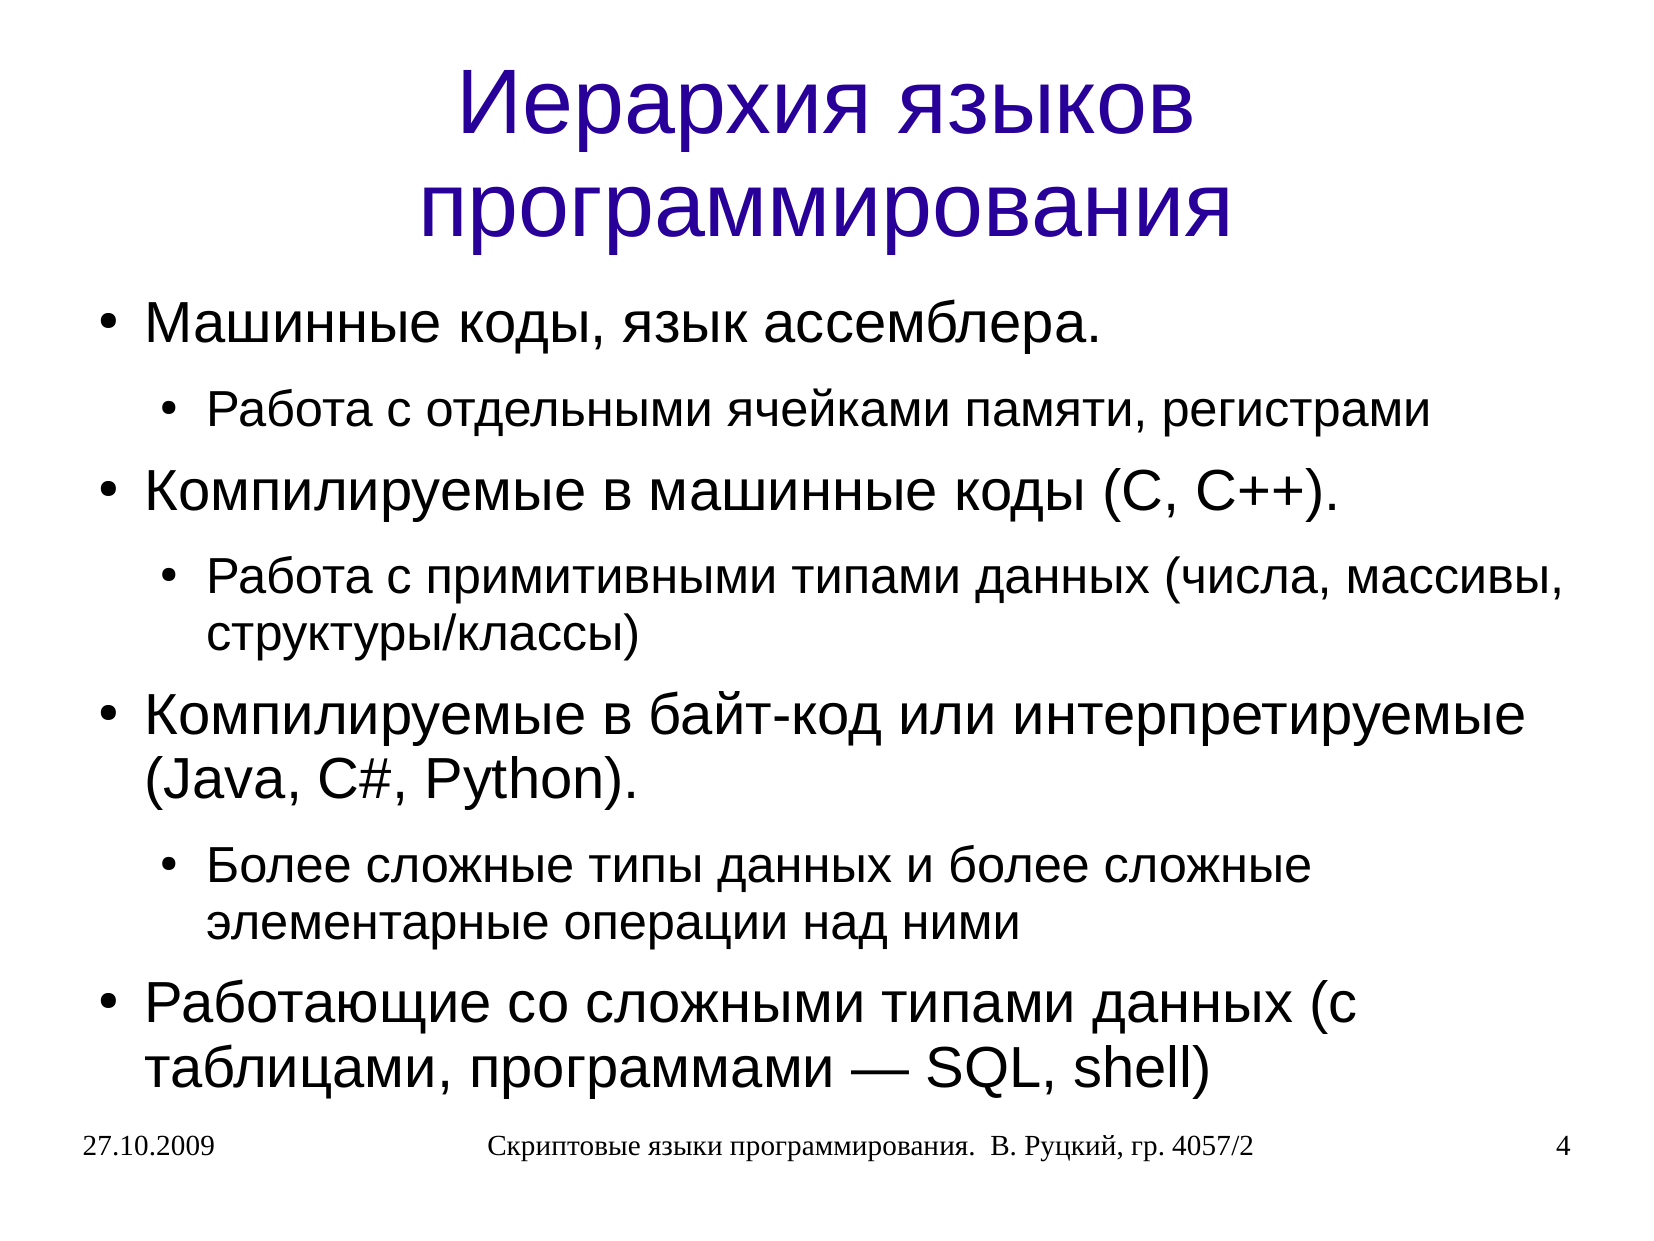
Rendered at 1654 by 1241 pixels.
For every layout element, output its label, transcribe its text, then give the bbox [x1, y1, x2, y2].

list Машинные коды, язык ассемблера. Работа с отдельными ячейками памяти, регистрами Компилируемые в машинные коды (C, С++). Работа с примитивными типами данных (числа, массивы, структуры/классы) Компилируемые в байт-код или интерпретируемые (Java, C#, Python). Более сложные типы данных и более сложные элементарные операции над ними Работающие со сложными типами данных (с таблицами, программами — SQL, shell) [82, 290, 1571, 1109]
title Иерархия языков программирования [82, 50, 1571, 256]
